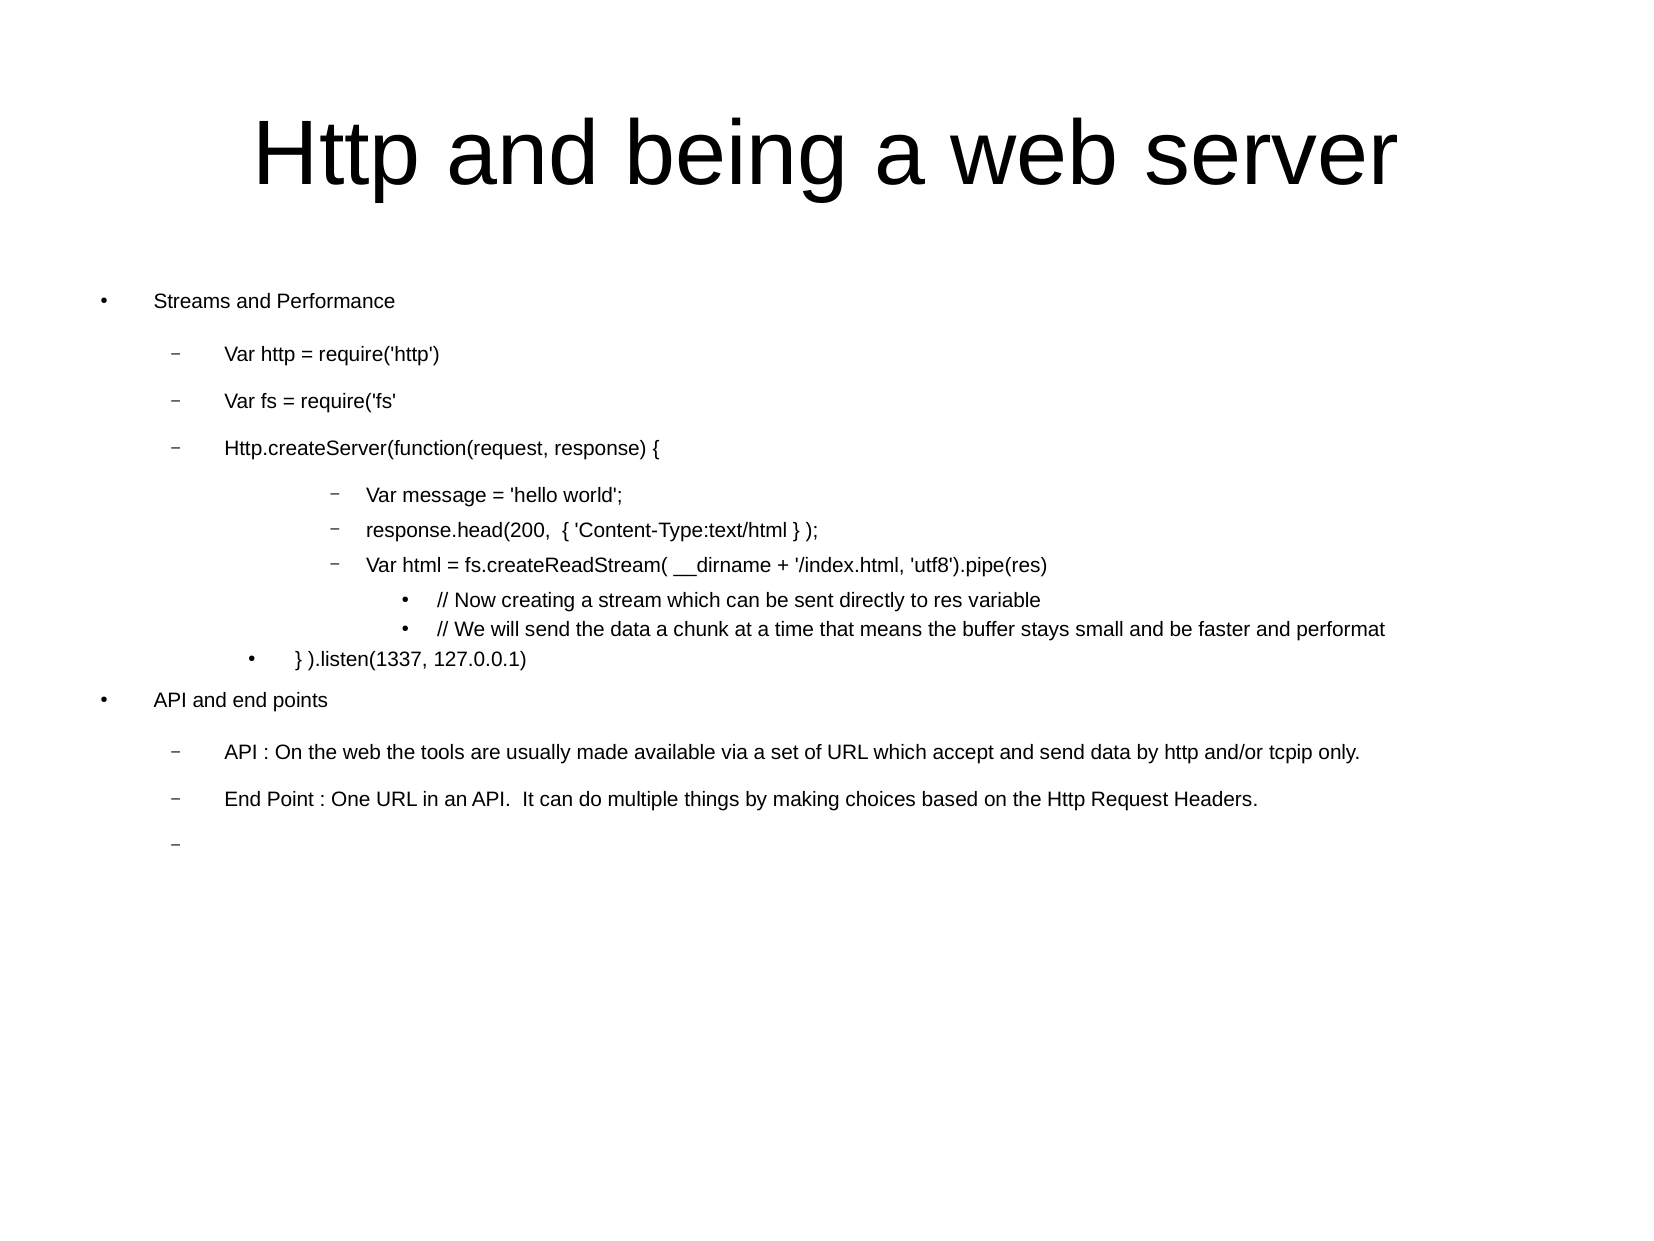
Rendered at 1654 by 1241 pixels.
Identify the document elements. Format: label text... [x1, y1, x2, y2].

list Streams and Performance Var http = require('http') Var fs = require('fs' Http.createServer(function(request, response) { Var message = 'hello world'; response.head(200, { 'Content-Type:text/html } ); Var html = fs.createReadStream( __dirname + '/index.html, 'utf8').pipe(res) // Now creating a stream which can be sent directly to res variable // We will send the data a chunk at a time that means the buffer stays small and be faster and performat } ).listen(1337, 127.0.0.1) API and end points API : On the web the tools are usually made available via a set of URL which accept and send data by http and/or tcpip only. End Point : One URL in an API. It can do multiple things by making choices based on the Http Request Headers. [82, 290, 1571, 1216]
title Http and being a web server [82, 49, 1571, 257]
